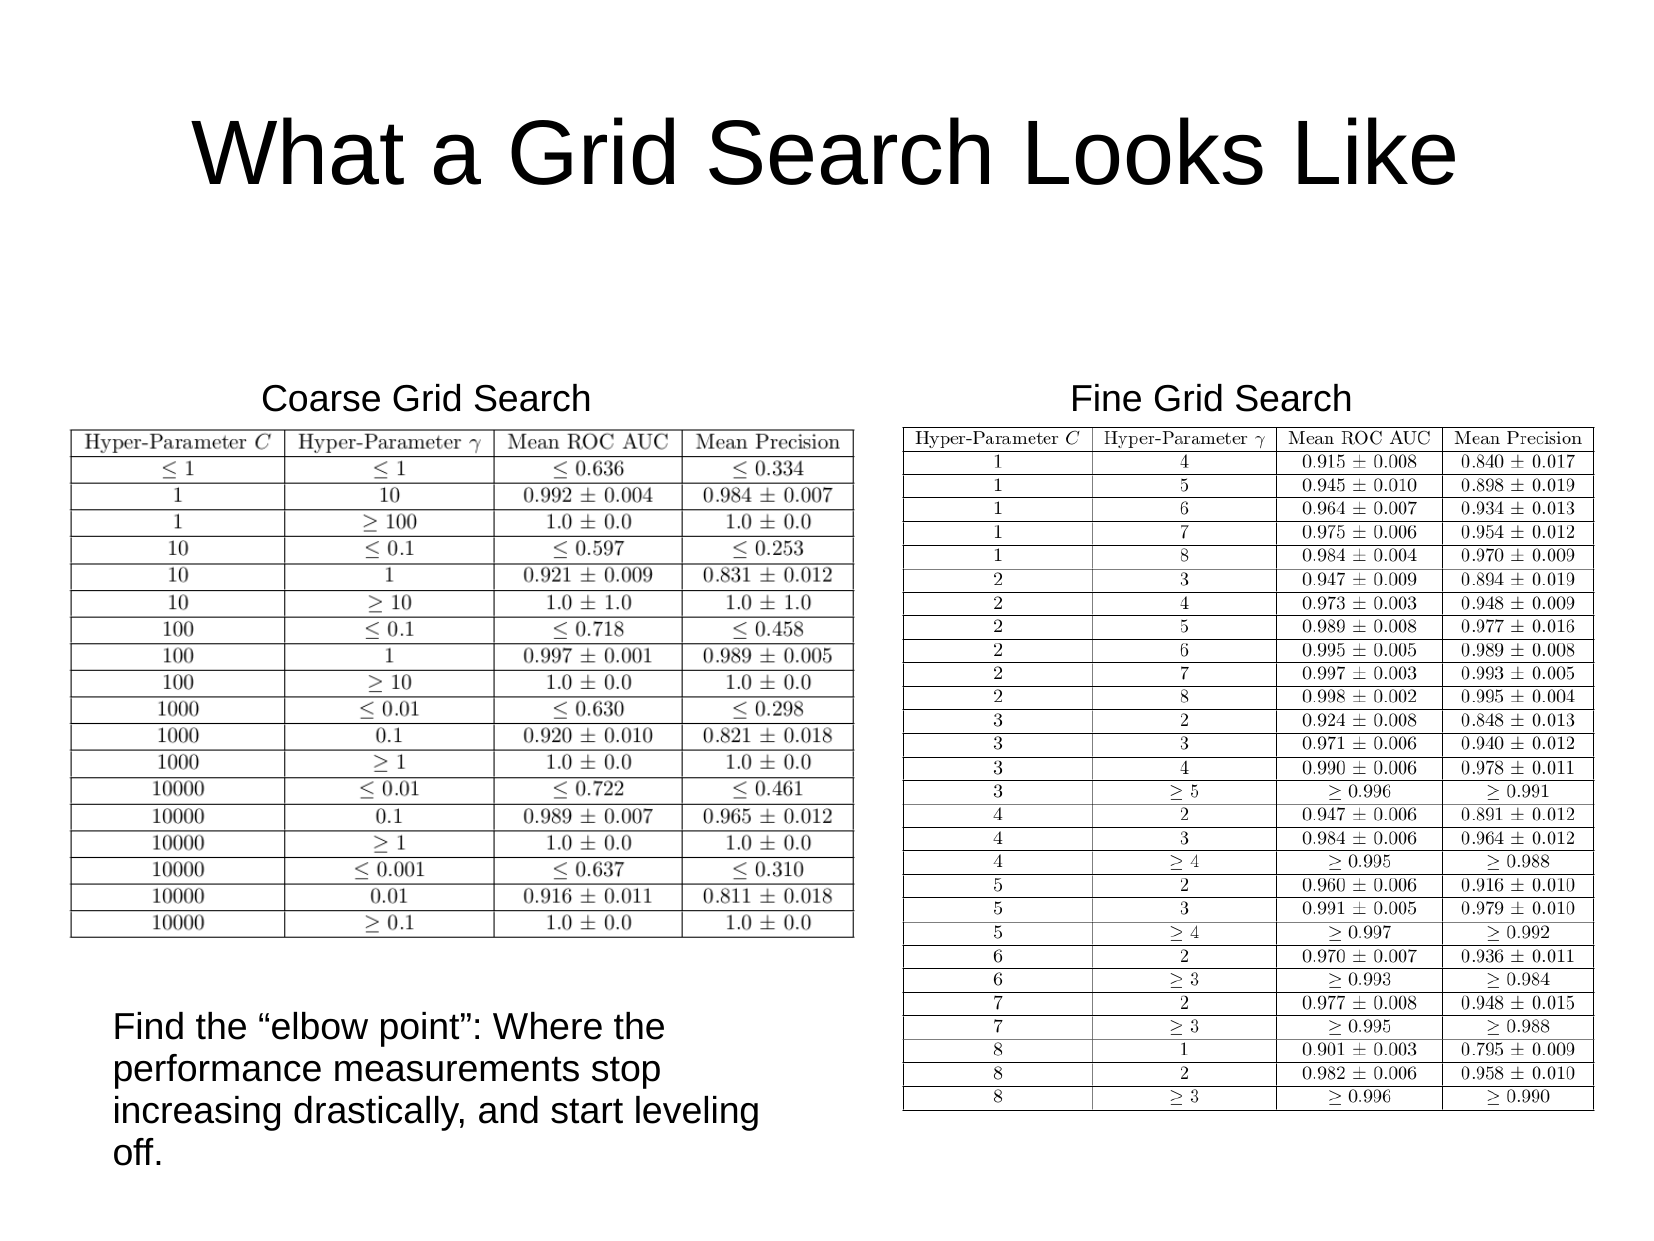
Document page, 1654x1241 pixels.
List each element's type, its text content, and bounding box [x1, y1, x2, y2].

text_box Find the “elbow point”: Where the performance measurements stop increasing drastically, and start leveling off. [41, 1005, 810, 1174]
text_box Fine Grid Search [1069, 377, 1445, 420]
title What a Grid Search Looks Like [82, 49, 1571, 257]
text_box Coarse Grid Search [261, 377, 637, 420]
picture [60, 421, 857, 941]
picture [899, 423, 1597, 1114]
